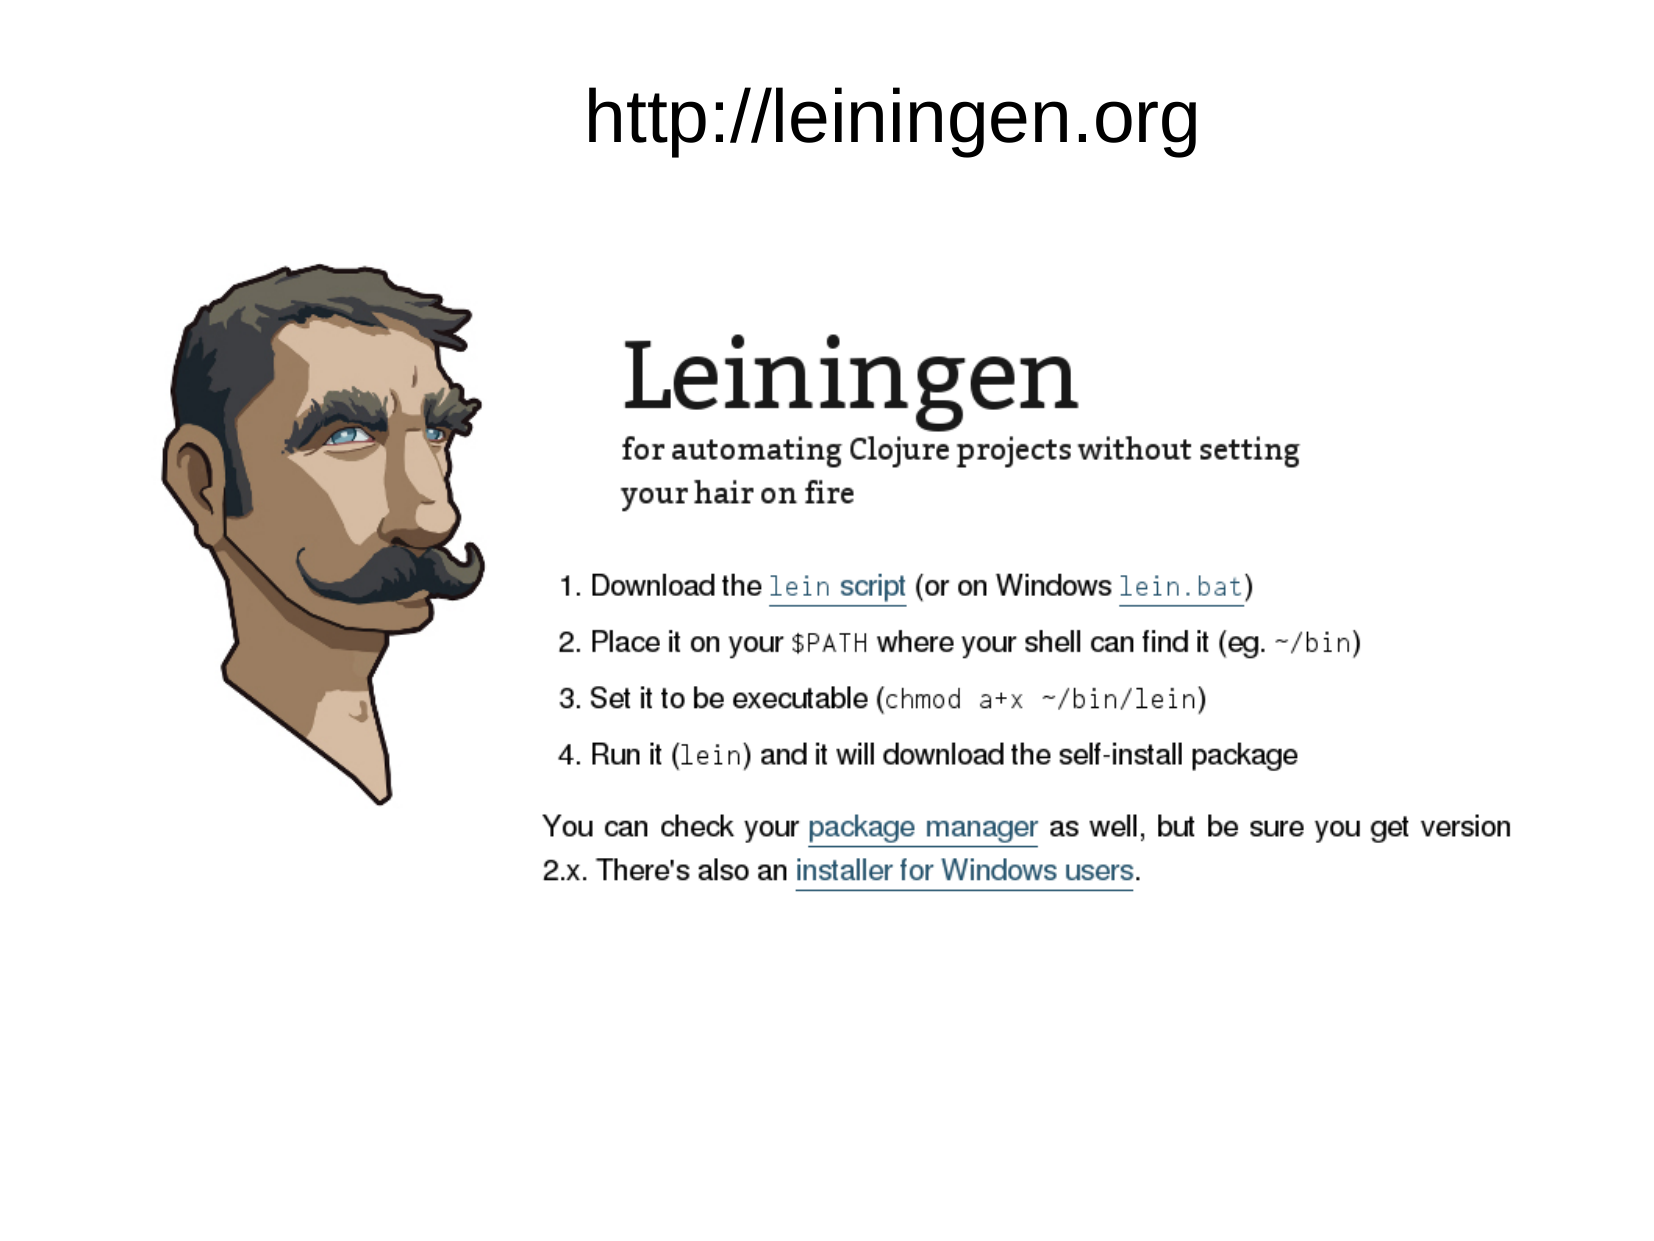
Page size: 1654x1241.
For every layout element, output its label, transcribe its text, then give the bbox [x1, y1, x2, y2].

text_box http://leiningen.org [570, 59, 1275, 159]
picture [88, 252, 1568, 918]
